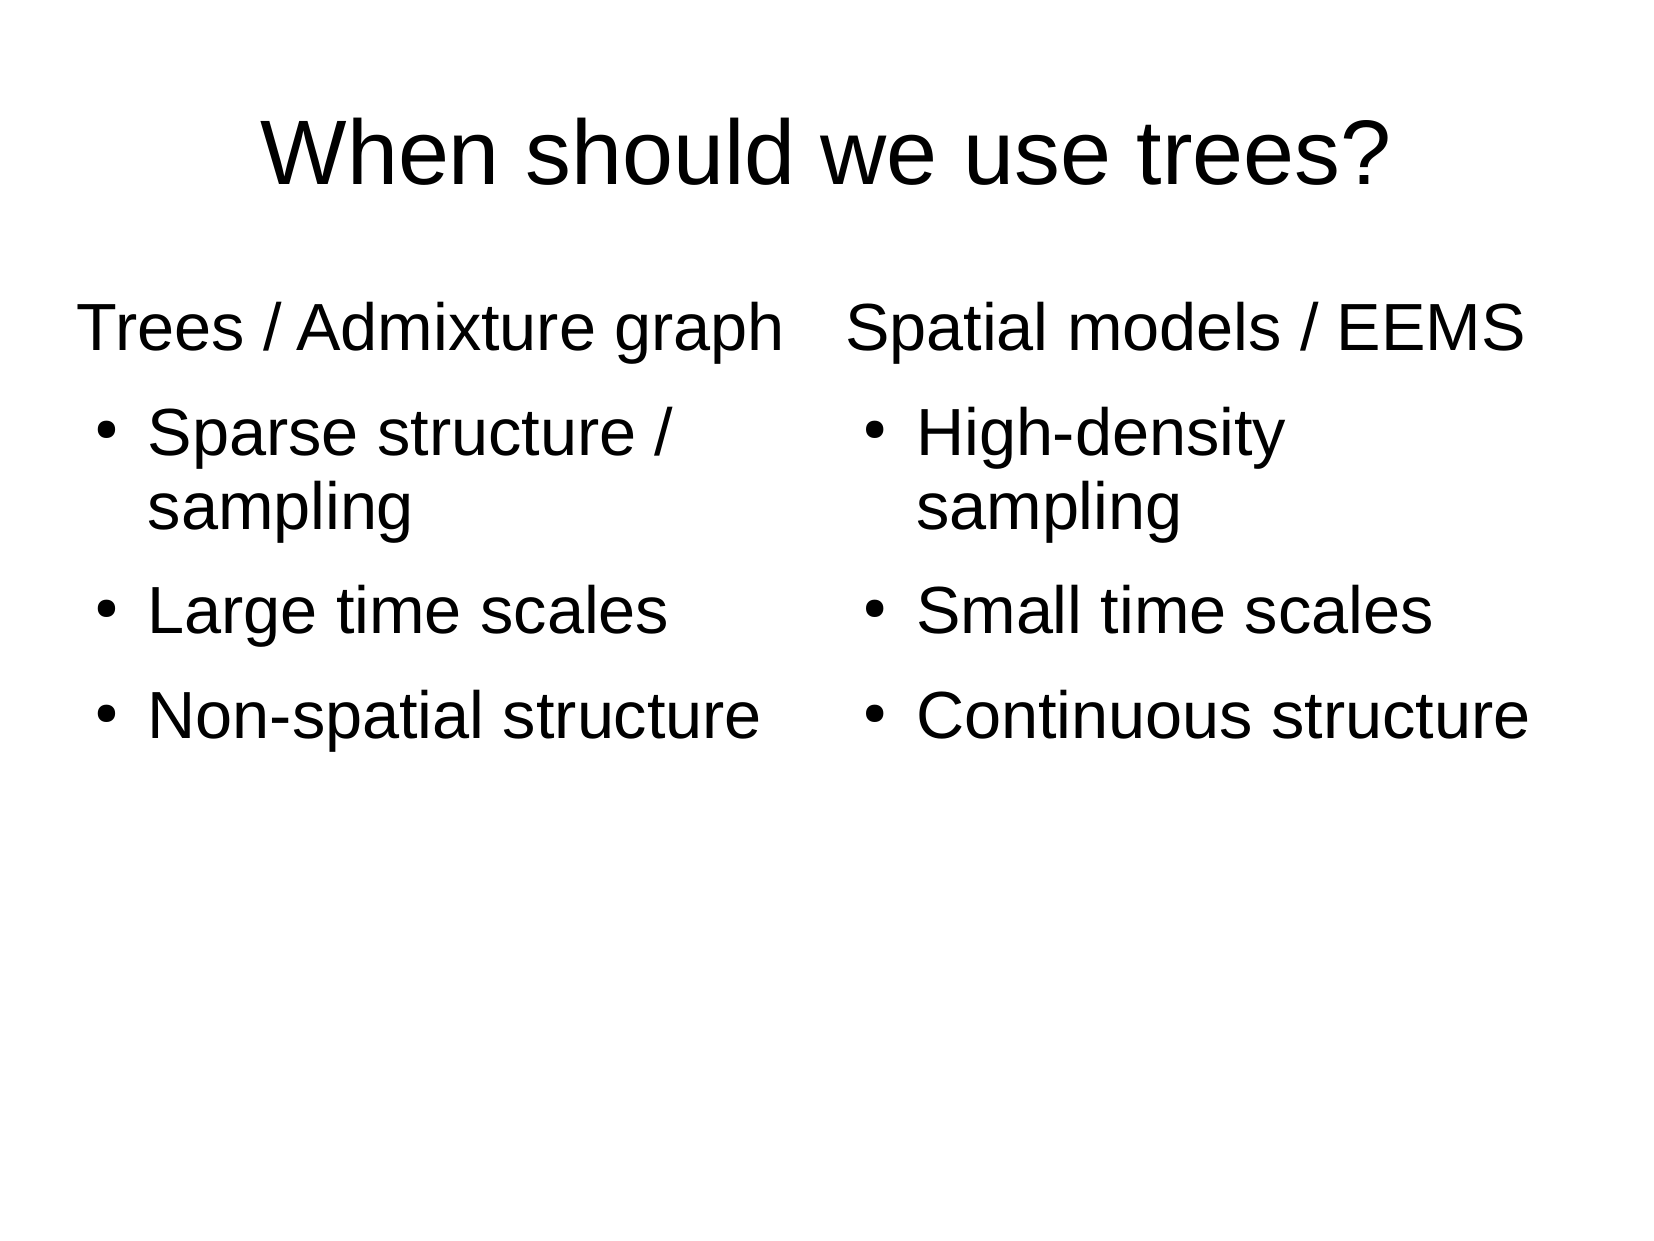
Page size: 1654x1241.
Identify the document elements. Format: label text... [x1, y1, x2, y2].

title When should we use trees? [82, 49, 1571, 257]
list Spatial models / EEMS High-density sampling Small time scales Continuous structure [845, 290, 1572, 1010]
list Trees / Admixture graph Sparse structure / sampling Large time scales Non-spatial structure [76, 290, 803, 1010]
